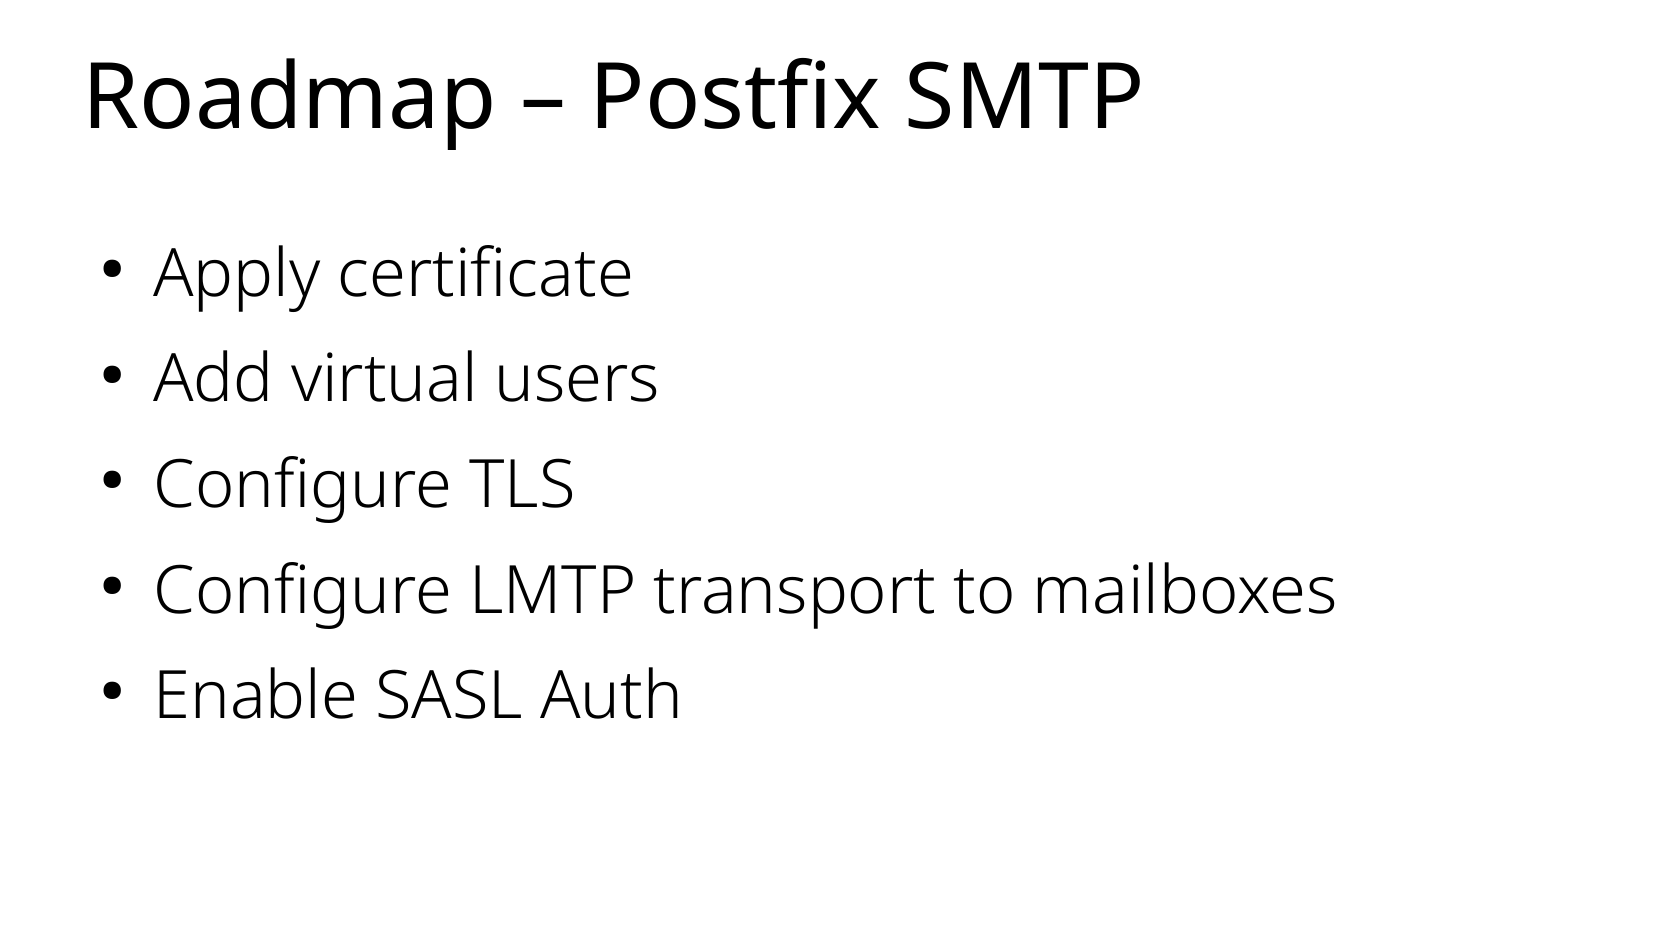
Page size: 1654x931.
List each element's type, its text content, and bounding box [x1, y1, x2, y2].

list Apply certificate Add virtual users Configure TLS Configure LMTP transport to mailboxes Enable SASL Auth [82, 224, 1571, 825]
title Roadmap – Postfix SMTP [82, 37, 1571, 150]
